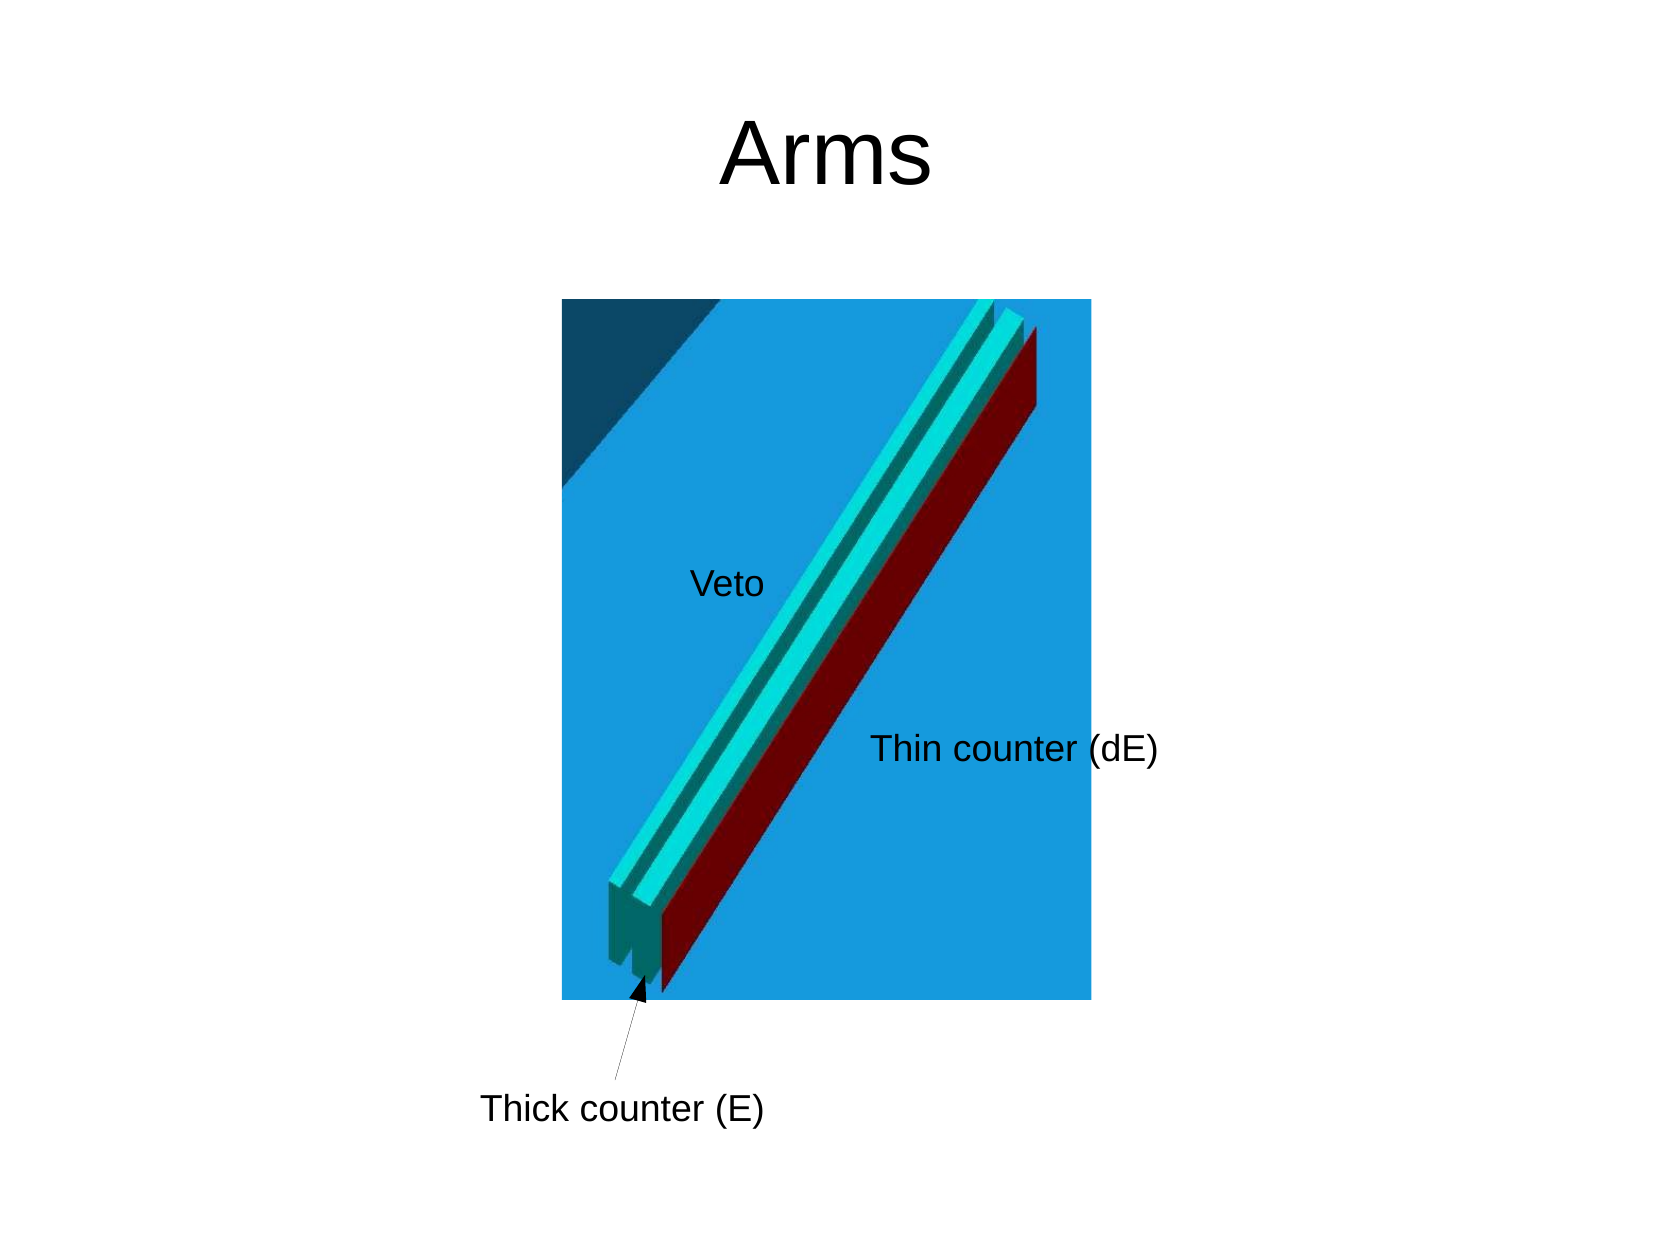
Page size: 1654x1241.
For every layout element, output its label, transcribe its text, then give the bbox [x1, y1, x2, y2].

text_box Veto [675, 555, 781, 612]
picture [561, 299, 1092, 1000]
text_box Thin counter (dE) [855, 720, 1186, 777]
title Arms [82, 49, 1571, 257]
picture [711, 299, 723, 307]
text_box Thick counter (E) [465, 1080, 796, 1137]
